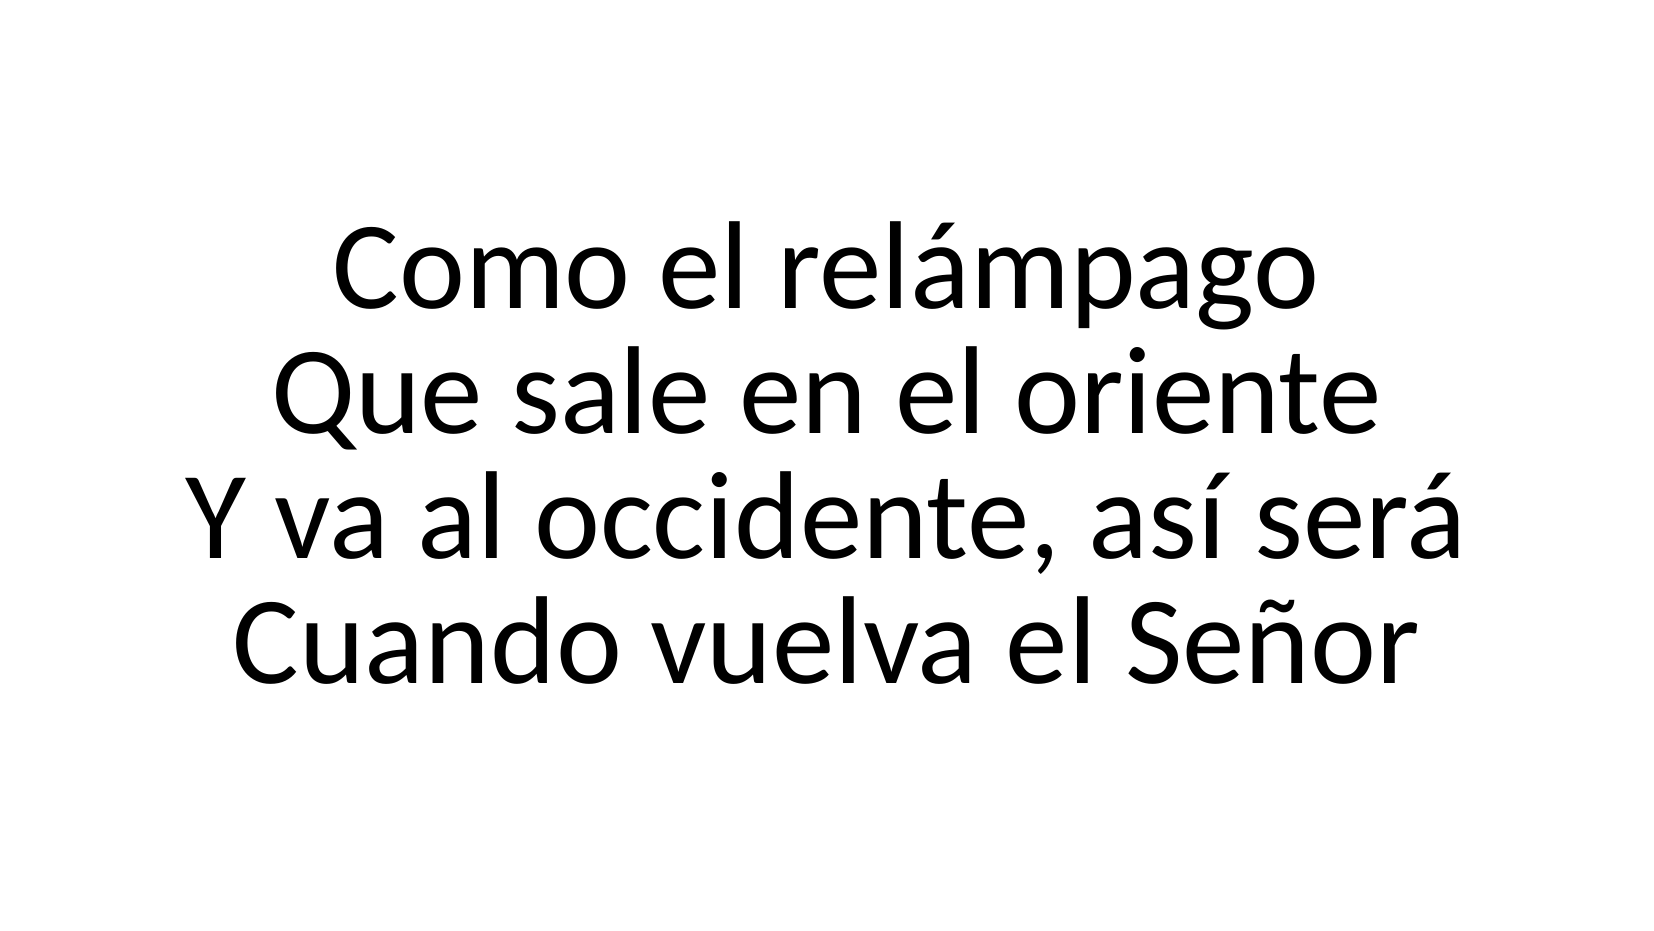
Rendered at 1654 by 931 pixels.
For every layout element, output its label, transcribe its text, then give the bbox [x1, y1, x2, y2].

title Como el relámpago Que sale en el oriente Y va al occidente, así será Cuando vuelva el Señor [0, 0, 1654, 931]
